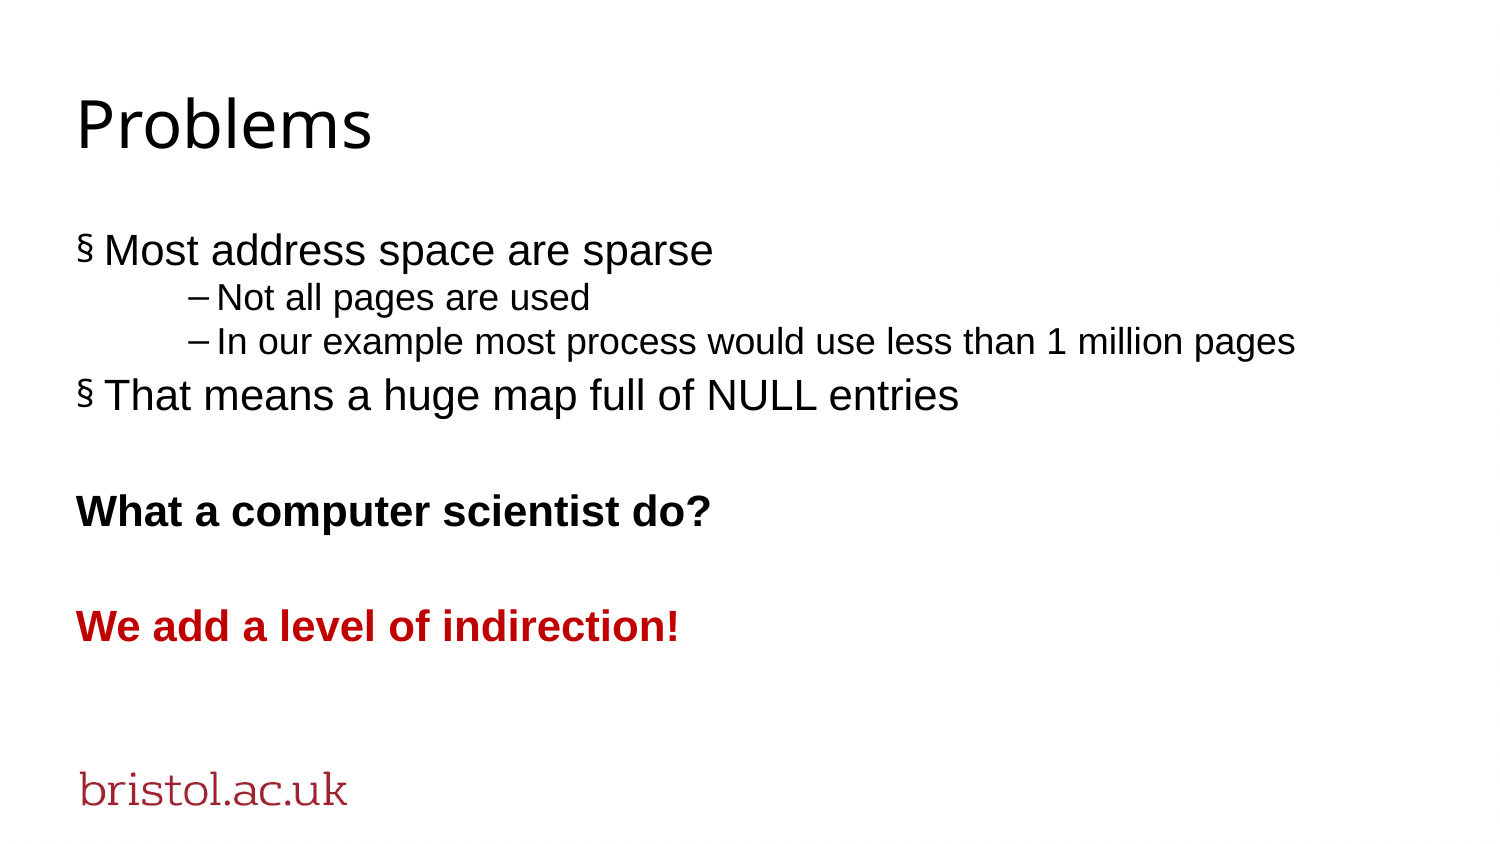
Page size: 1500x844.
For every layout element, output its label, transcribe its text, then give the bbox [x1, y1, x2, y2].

title Problems [60, 44, 1440, 209]
list Most address space are sparse Not all pages are used In our example most process would use less than 1 million pages That means a huge map full of NULL entries What a computer scientist do? We add a level of indirection! [60, 224, 1440, 699]
